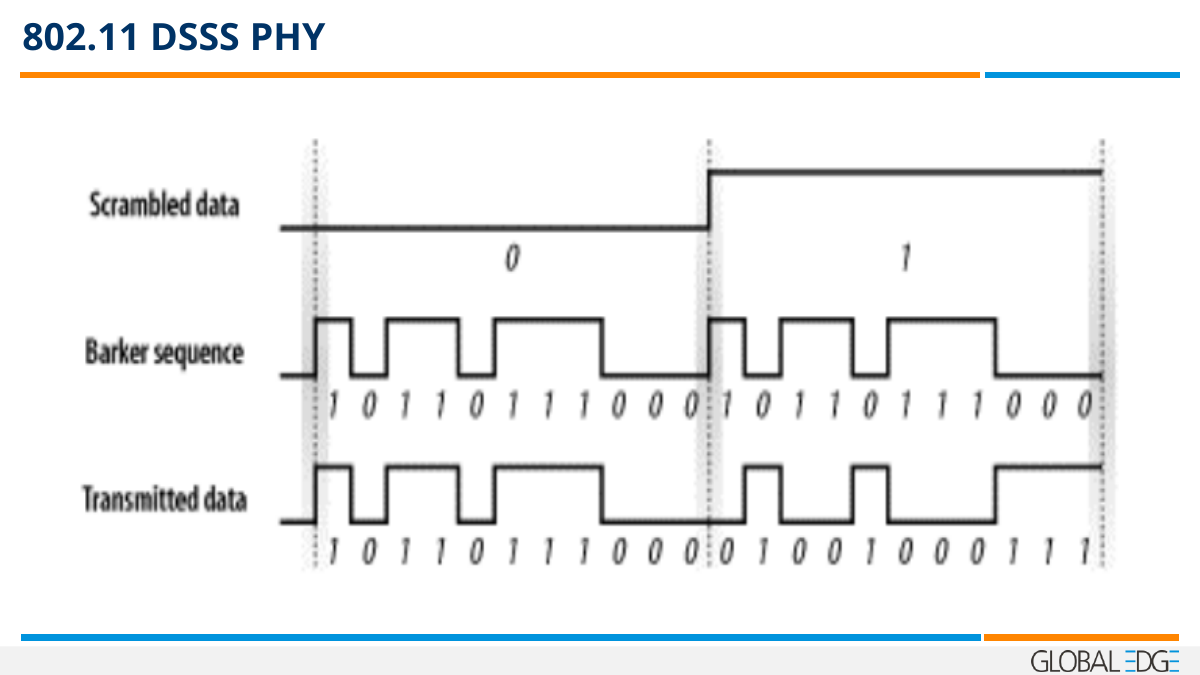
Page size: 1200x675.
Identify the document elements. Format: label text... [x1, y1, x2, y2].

title 802.11 DSSS PHY [12, 9, 1088, 63]
picture [1031, 650, 1179, 672]
picture [59, 94, 1136, 626]
